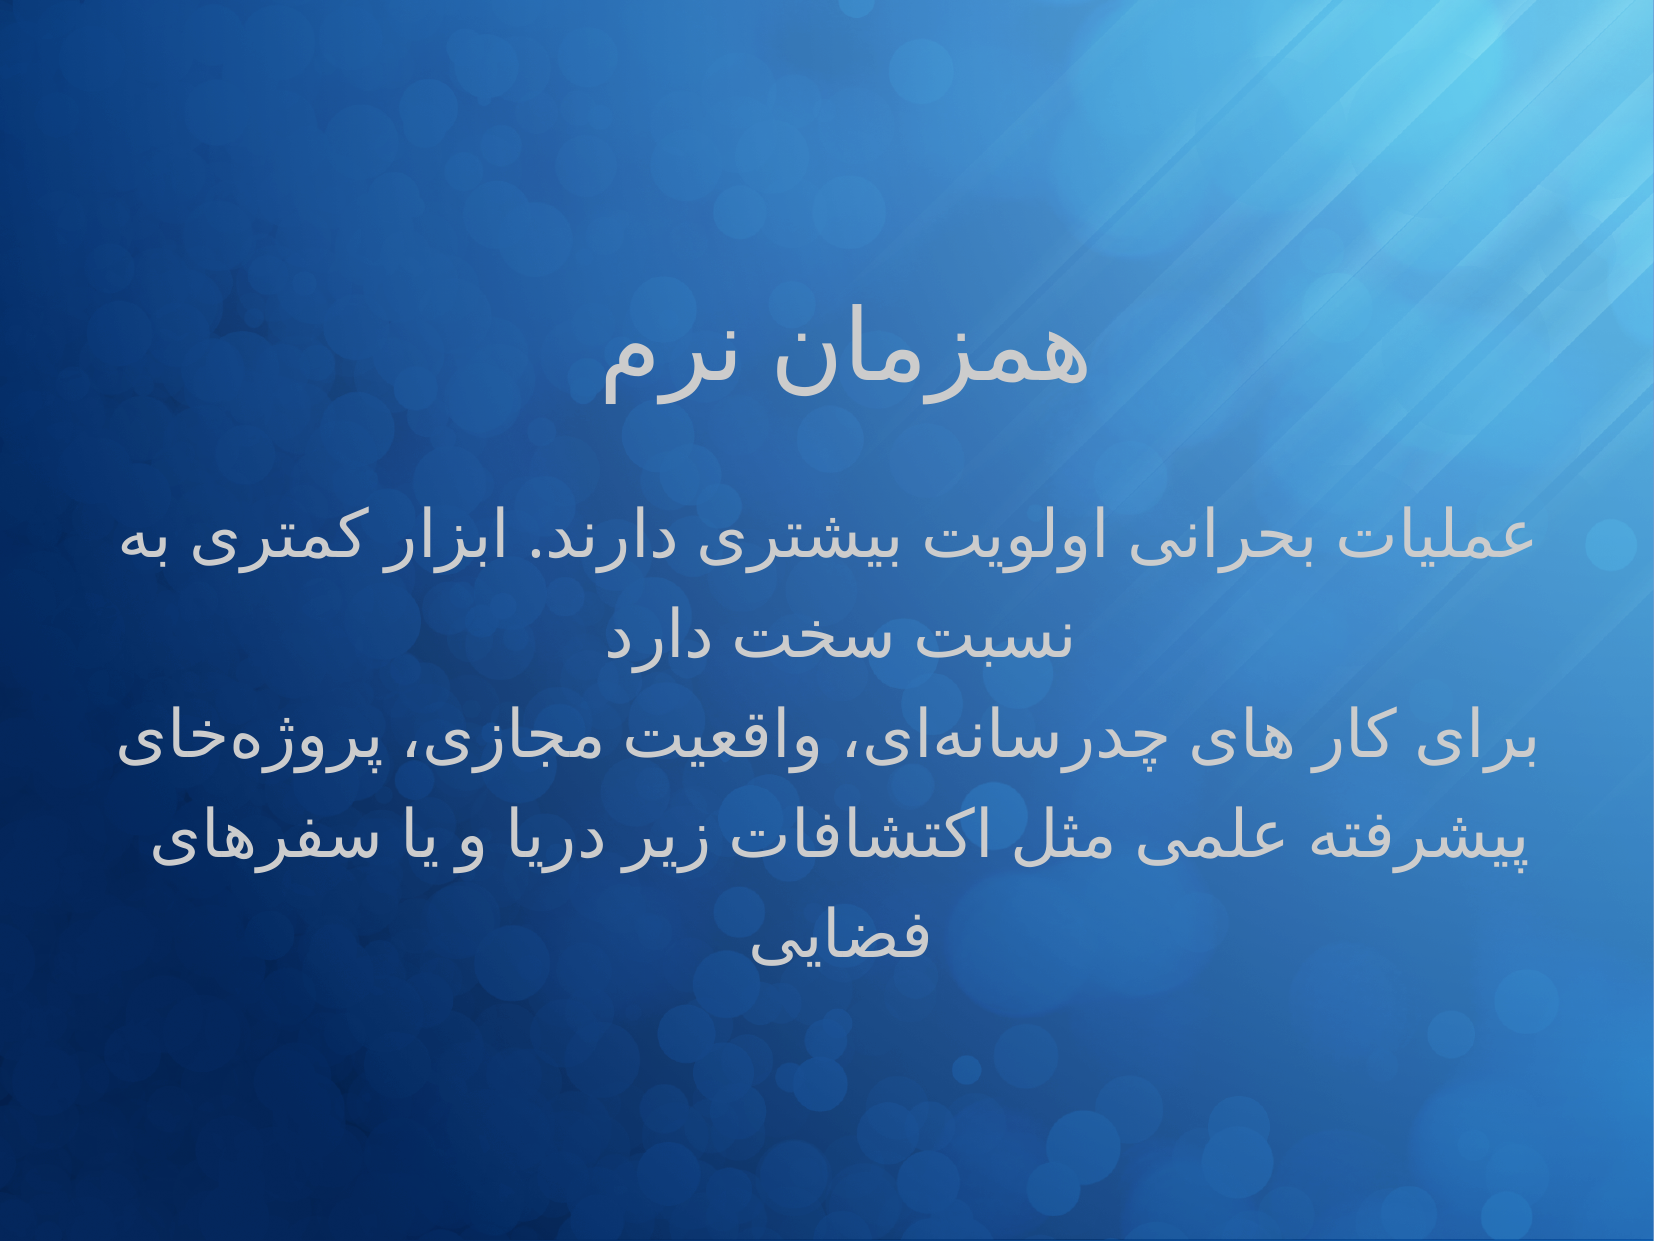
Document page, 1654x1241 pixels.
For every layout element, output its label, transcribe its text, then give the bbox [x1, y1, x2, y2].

title همزمان نرم [118, 225, 1576, 488]
subtitle عملیات بحرانی اولویت بیشتری دارند. ابزار کمتری به نسبت سخت دارد برای کار های چدرسانه‌ای، واقعیت مجازی، پروژه‌خای پیشرفته علمی مثل اکتشافات زیر دریا و یا سفرهای فضایی [112, 473, 1570, 996]
picture [0, 0, 1654, 1241]
